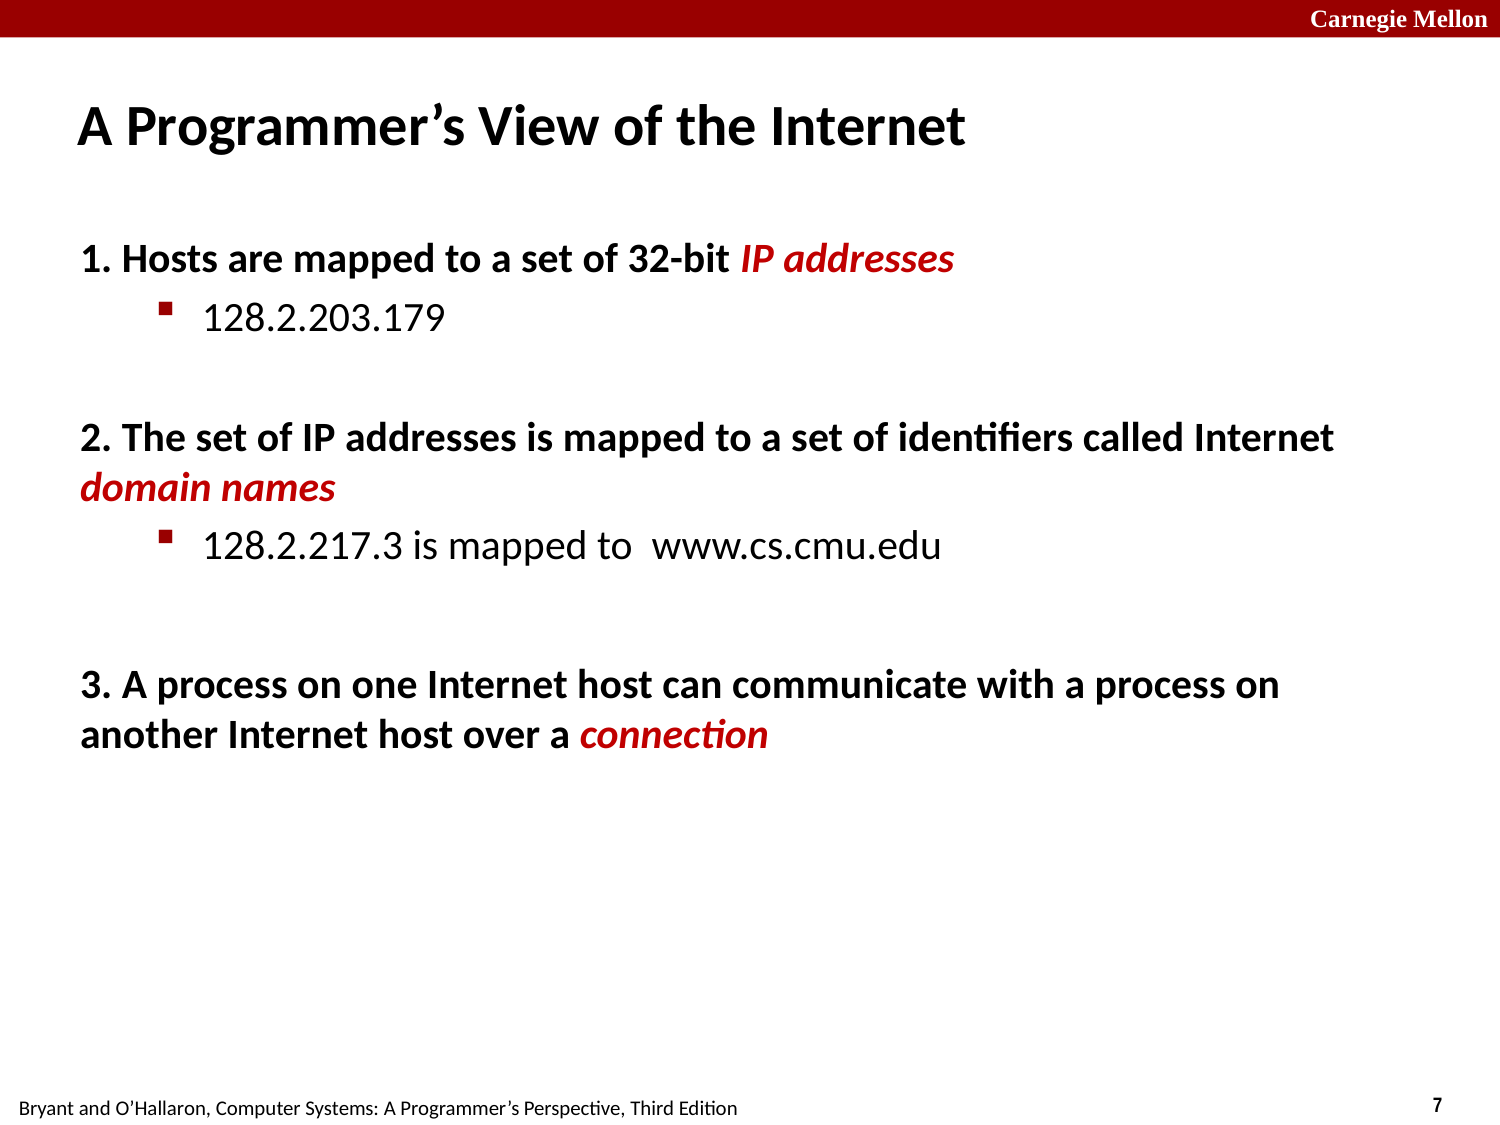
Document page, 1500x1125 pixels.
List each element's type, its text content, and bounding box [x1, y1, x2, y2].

list 1. Hosts are mapped to a set of 32-bit IP addresses 128.2.203.179 2. The set of IP addresses is mapped to a set of identifiers called Internet domain names 128.2.217.3 is mapped to www.cs.cmu.edu 3. A process on one Internet host can communicate with a process on another Internet host over a connection [65, 223, 1361, 1040]
title A Programmer’s View of the Internet [62, 75, 1438, 169]
